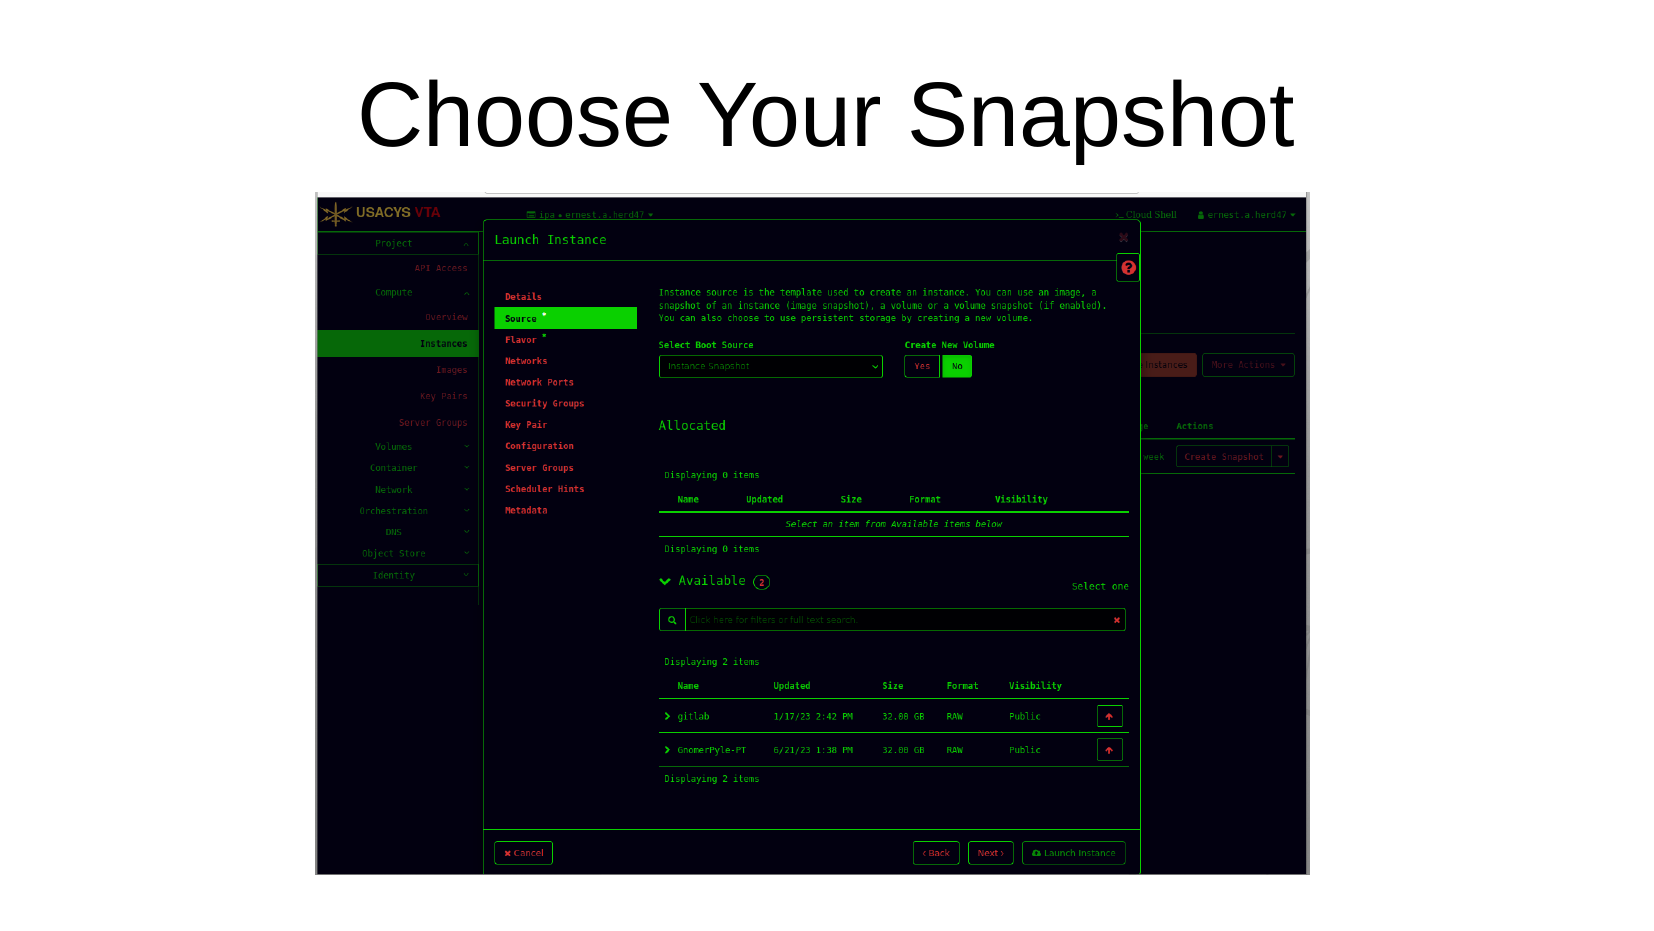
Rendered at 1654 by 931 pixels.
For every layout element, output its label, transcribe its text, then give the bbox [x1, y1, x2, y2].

picture [315, 192, 1310, 875]
title Choose Your Snapshot [82, 37, 1571, 193]
